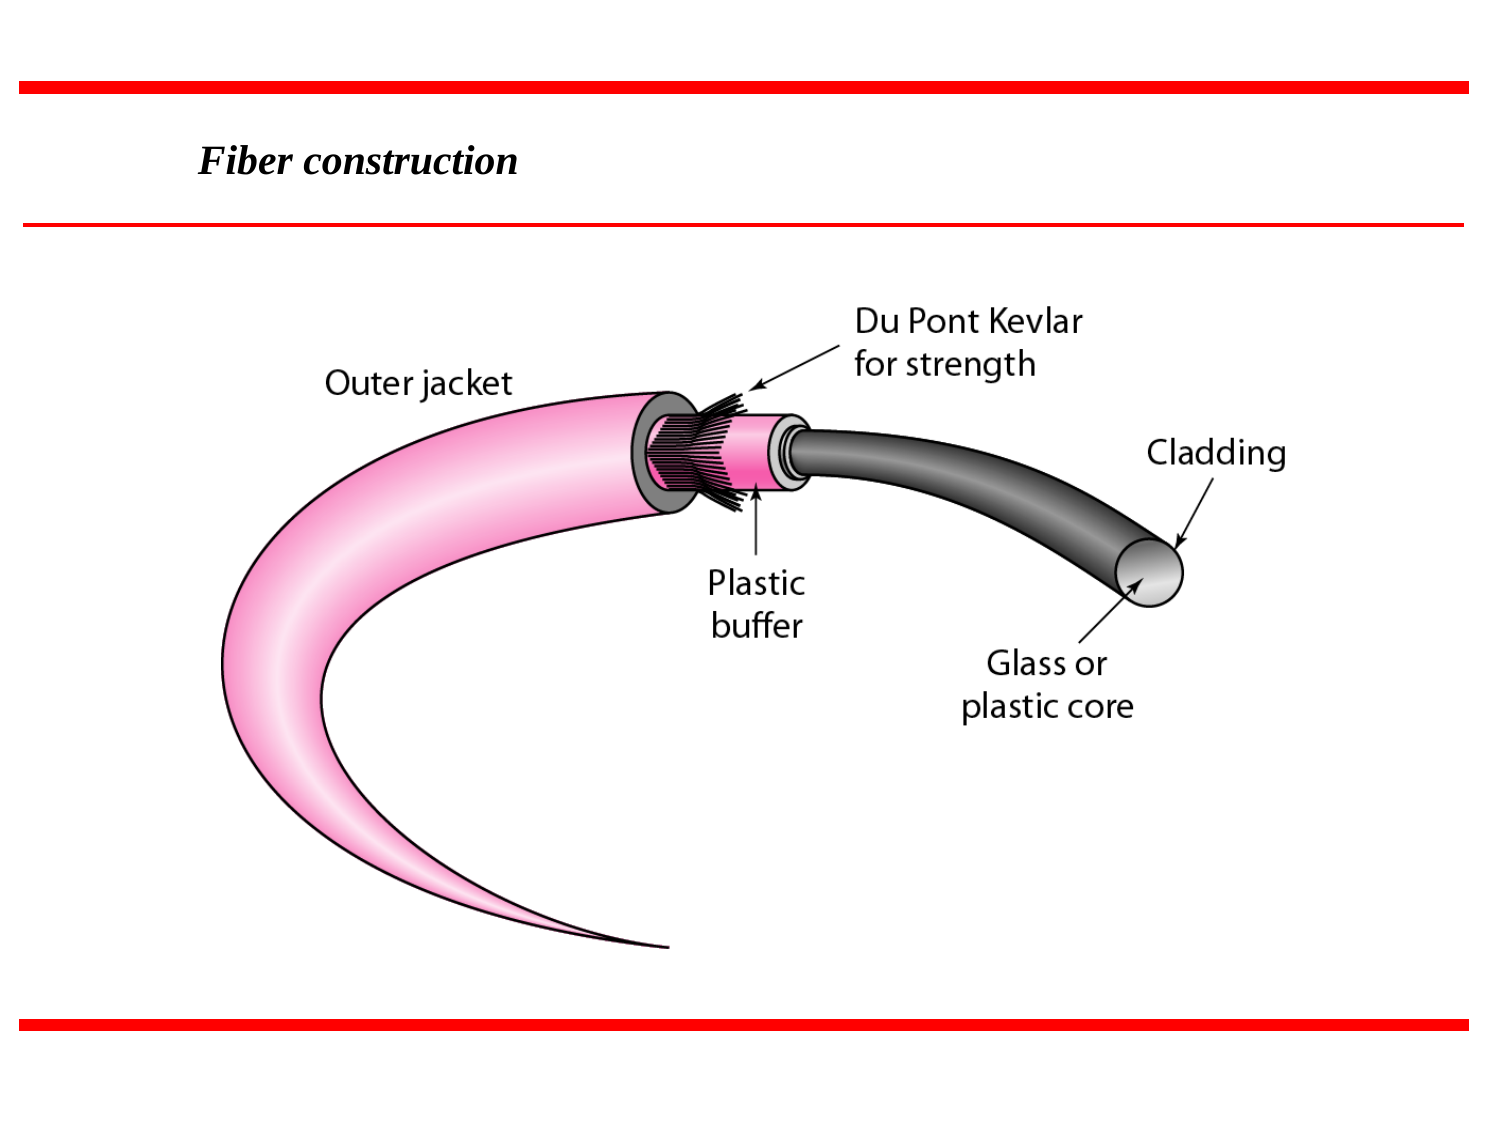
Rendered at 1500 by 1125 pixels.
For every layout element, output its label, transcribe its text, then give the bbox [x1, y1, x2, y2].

text_box Fiber construction [183, 125, 535, 191]
picture [221, 302, 1288, 951]
